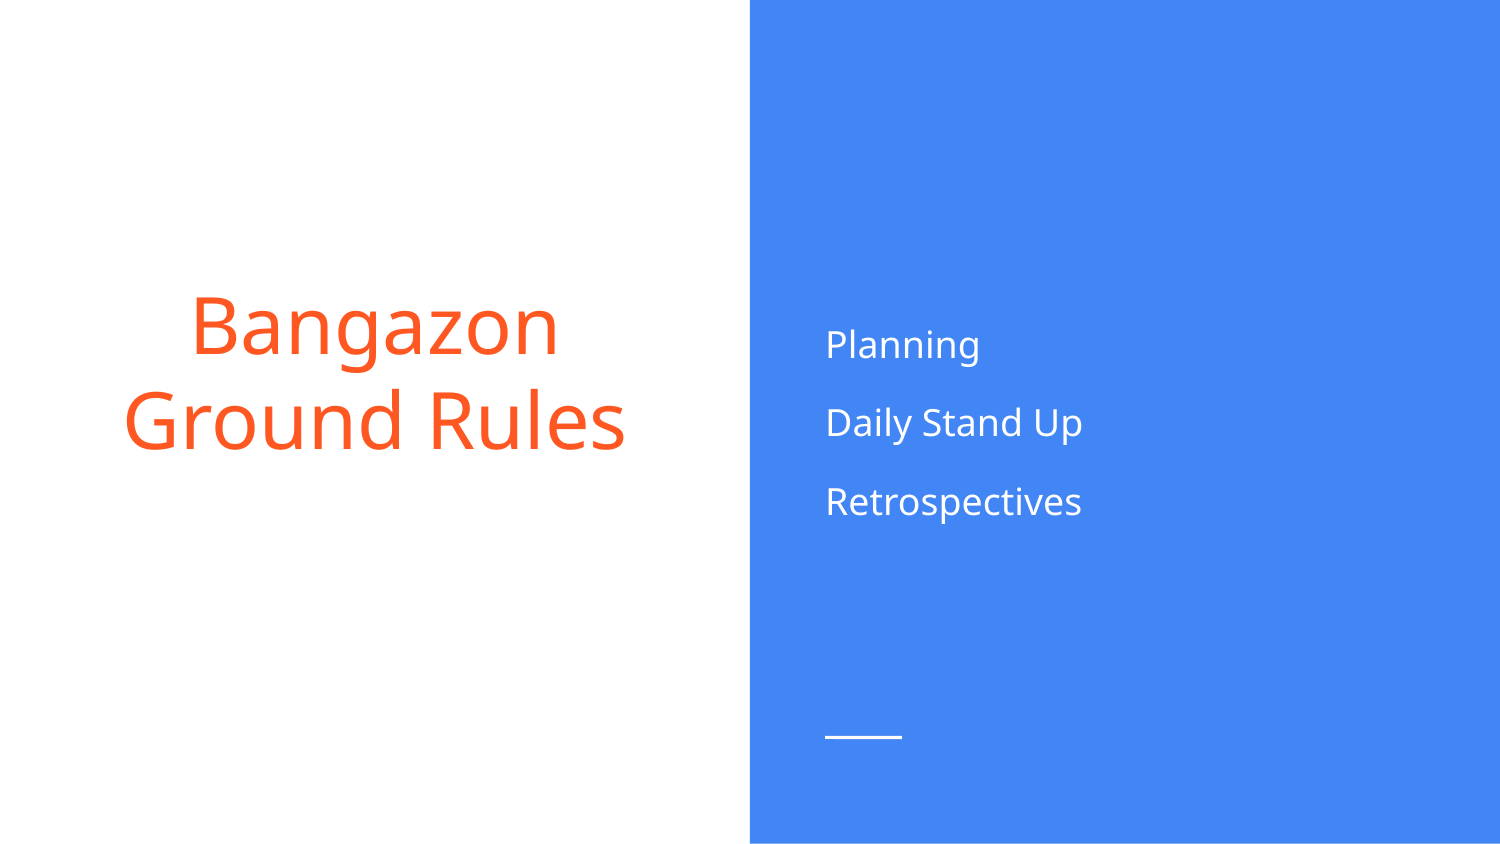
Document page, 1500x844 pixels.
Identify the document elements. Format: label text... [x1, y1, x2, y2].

list Planning Daily Stand Up Retrospectives [810, 118, 1440, 725]
title Bangazon Ground Rules [43, 225, 708, 481]
